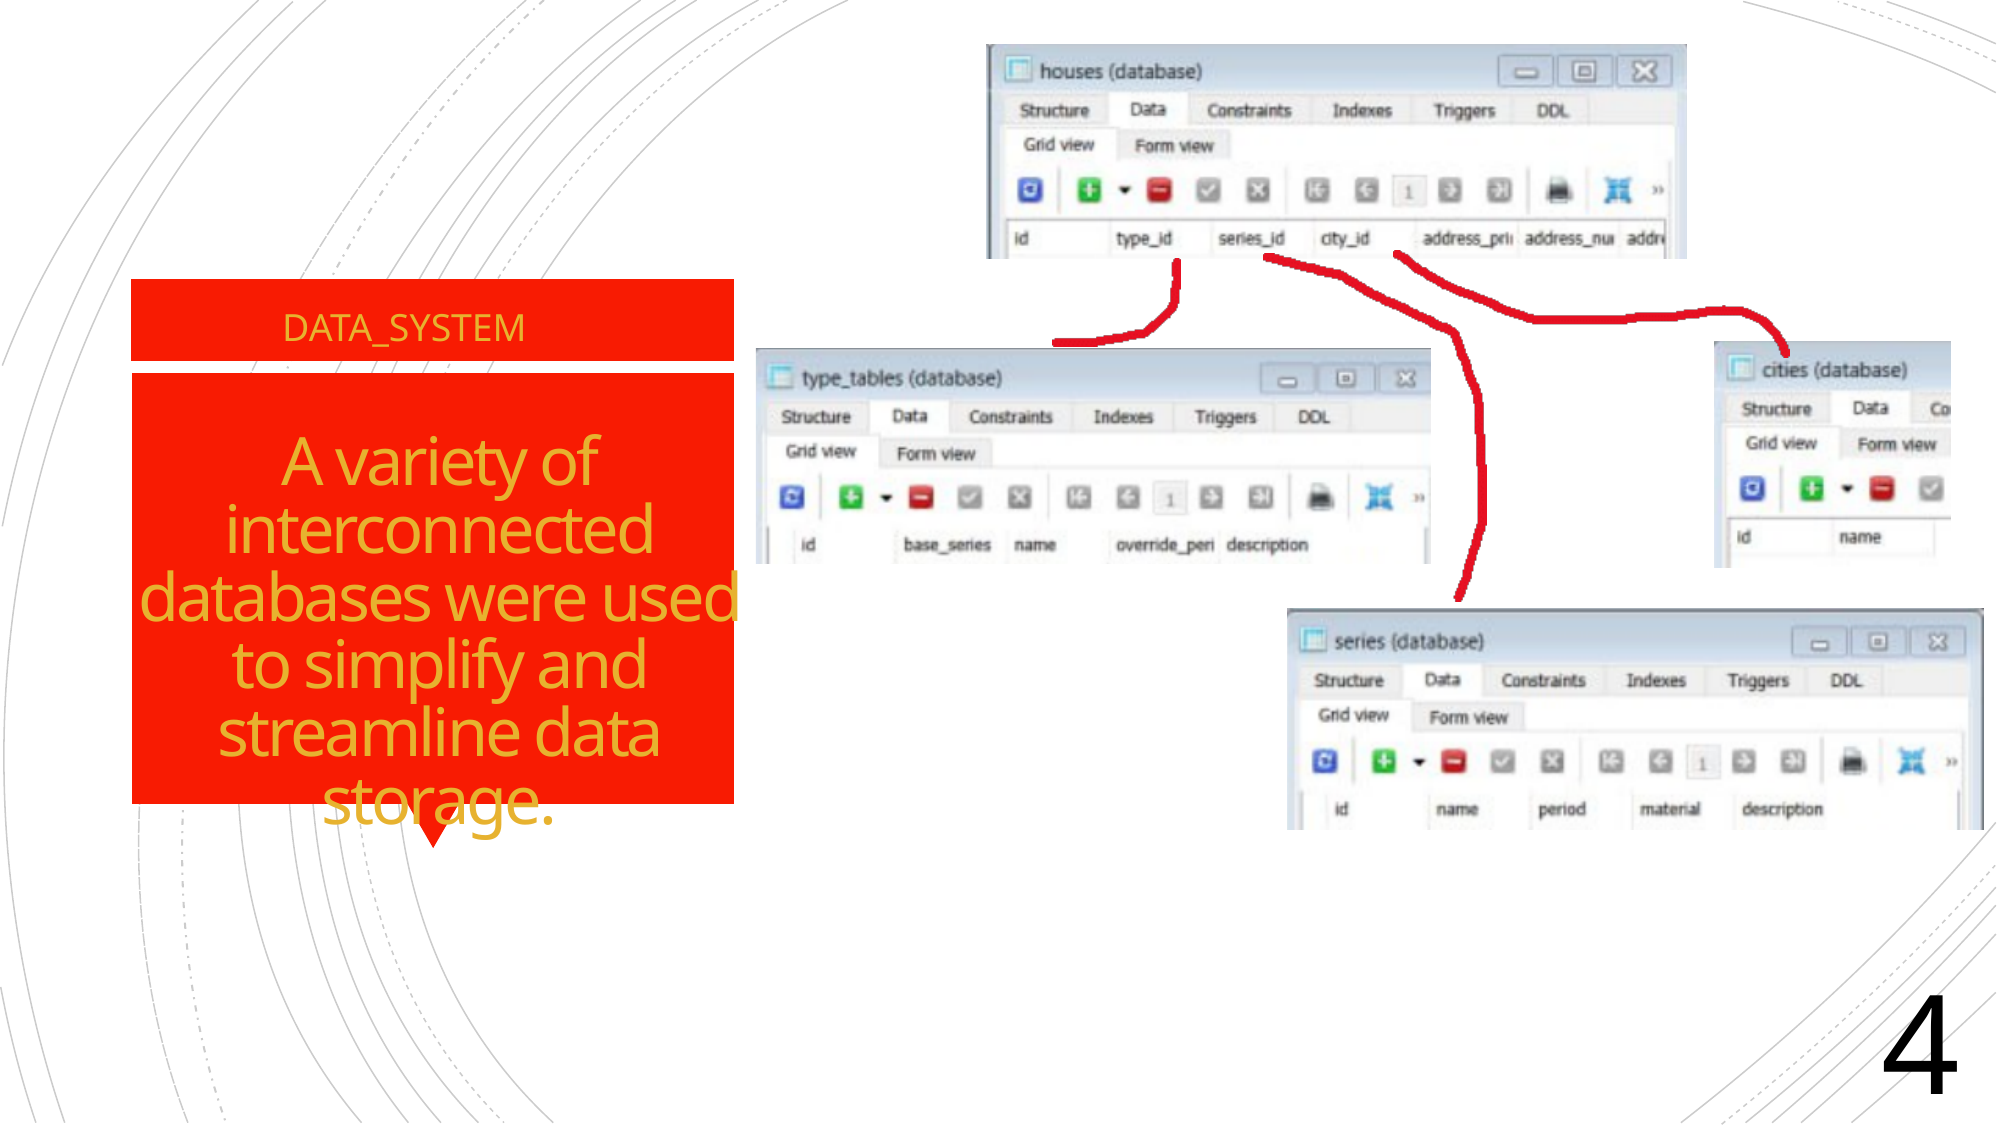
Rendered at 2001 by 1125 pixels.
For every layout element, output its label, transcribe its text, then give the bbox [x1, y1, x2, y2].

picture [1287, 608, 1984, 830]
text_box 4 [1866, 949, 1999, 1125]
text_box DATA_SYSTEM [267, 296, 806, 358]
title A variety of interconnected databases were used to simplify and streamline data storage. [94, 393, 785, 797]
picture [755, 44, 1951, 603]
